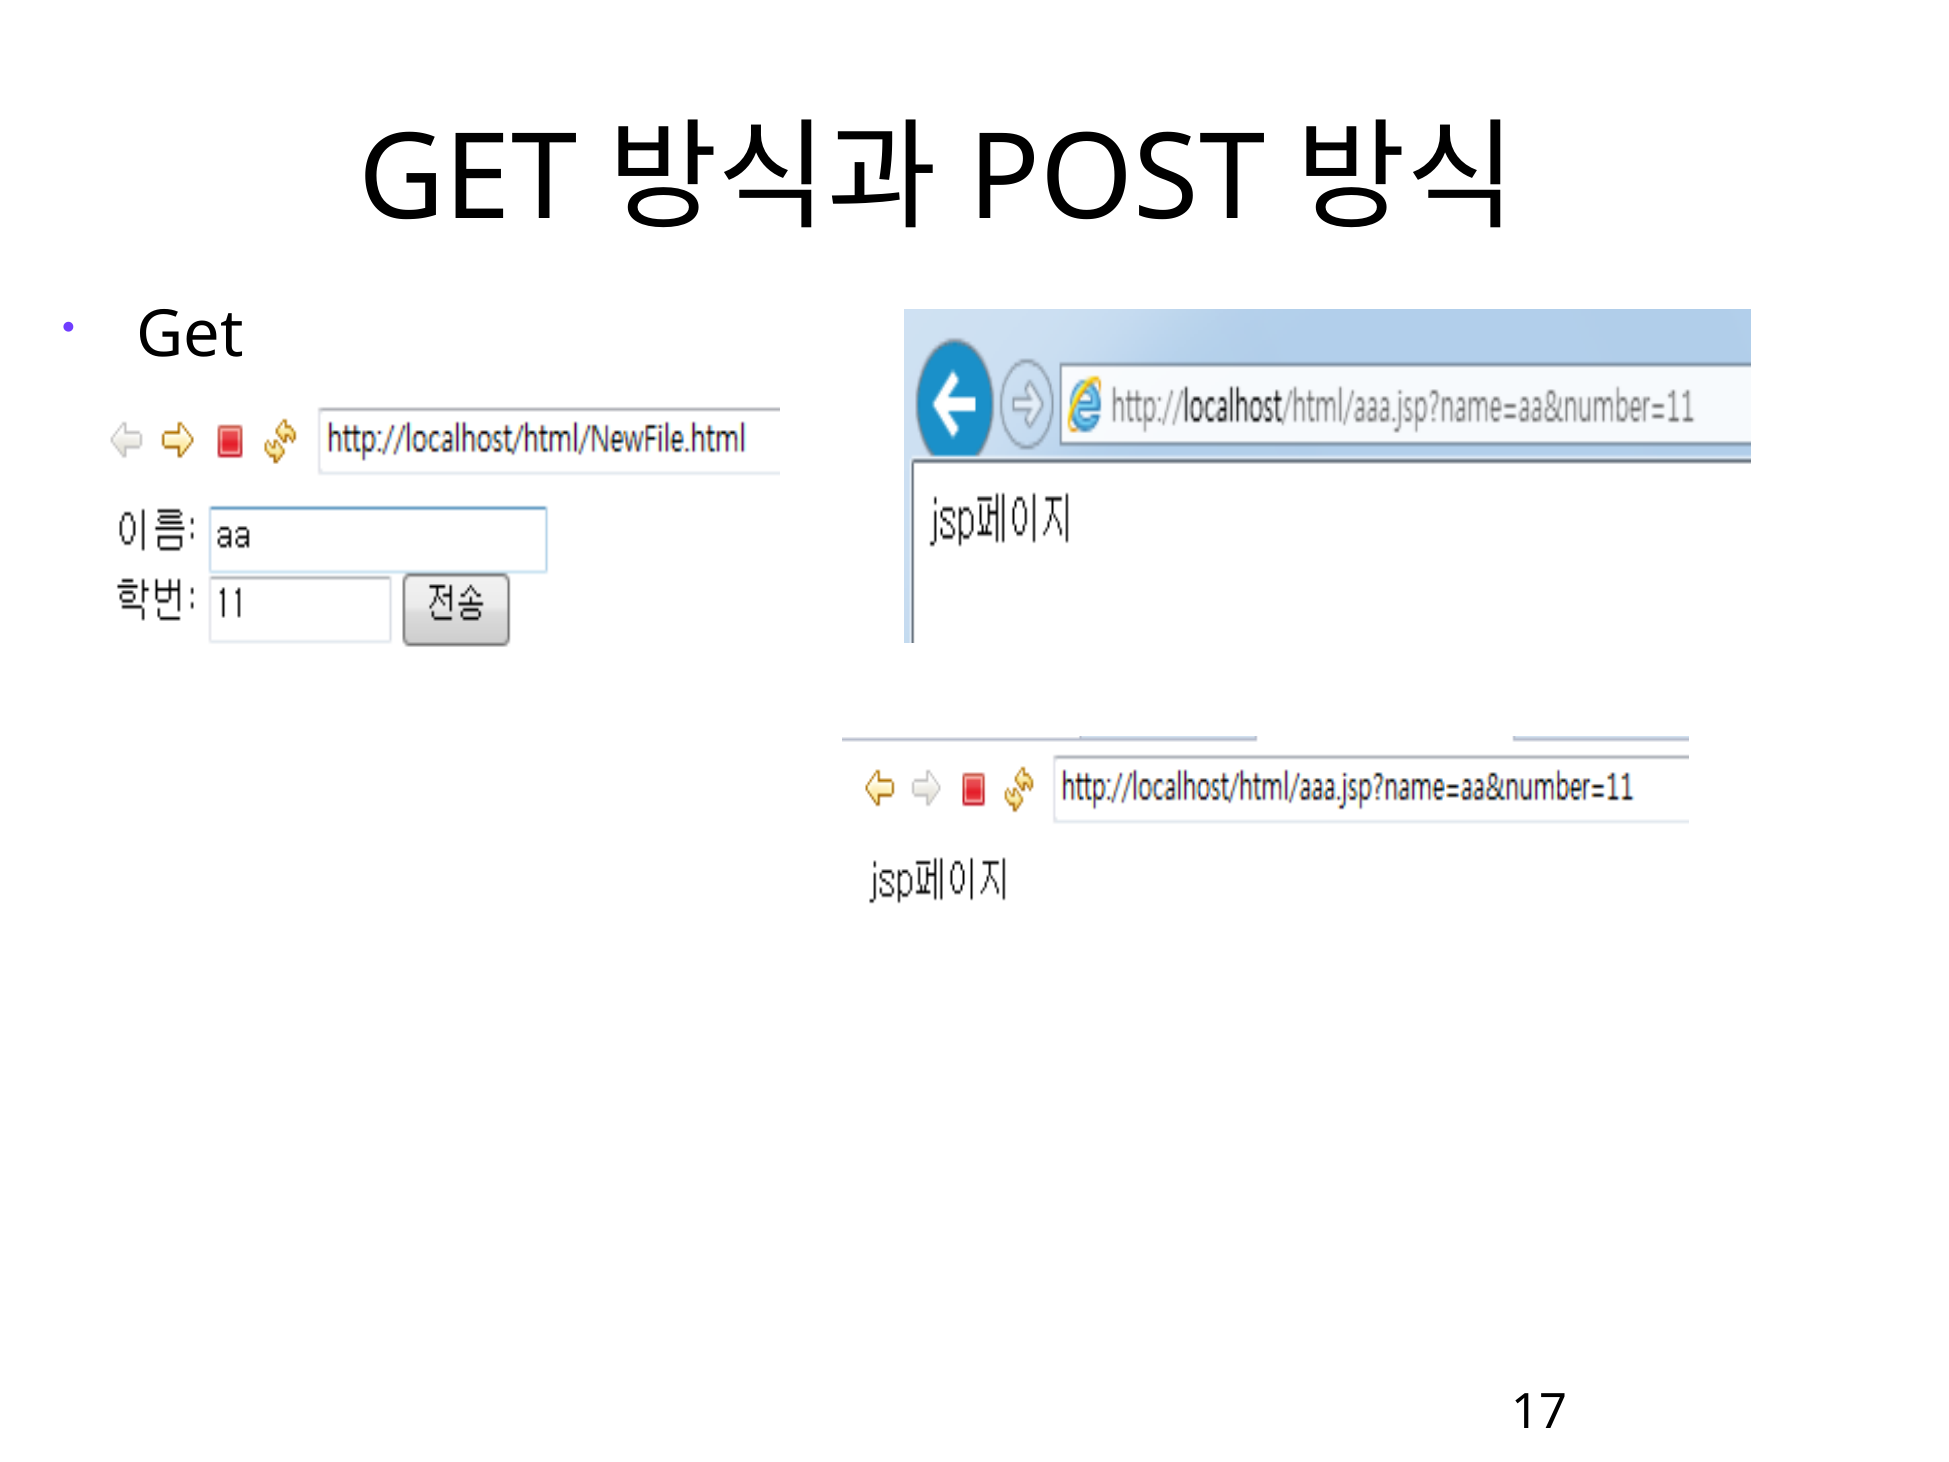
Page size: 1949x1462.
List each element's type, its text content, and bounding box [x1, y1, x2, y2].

slide_number <숫자> [1496, 1372, 1899, 1462]
list Get [48, 284, 1897, 1343]
title GET 방식과 POST 방식 [156, 92, 1749, 255]
picture [107, 403, 780, 708]
picture [904, 309, 1751, 643]
picture [842, 736, 1689, 962]
